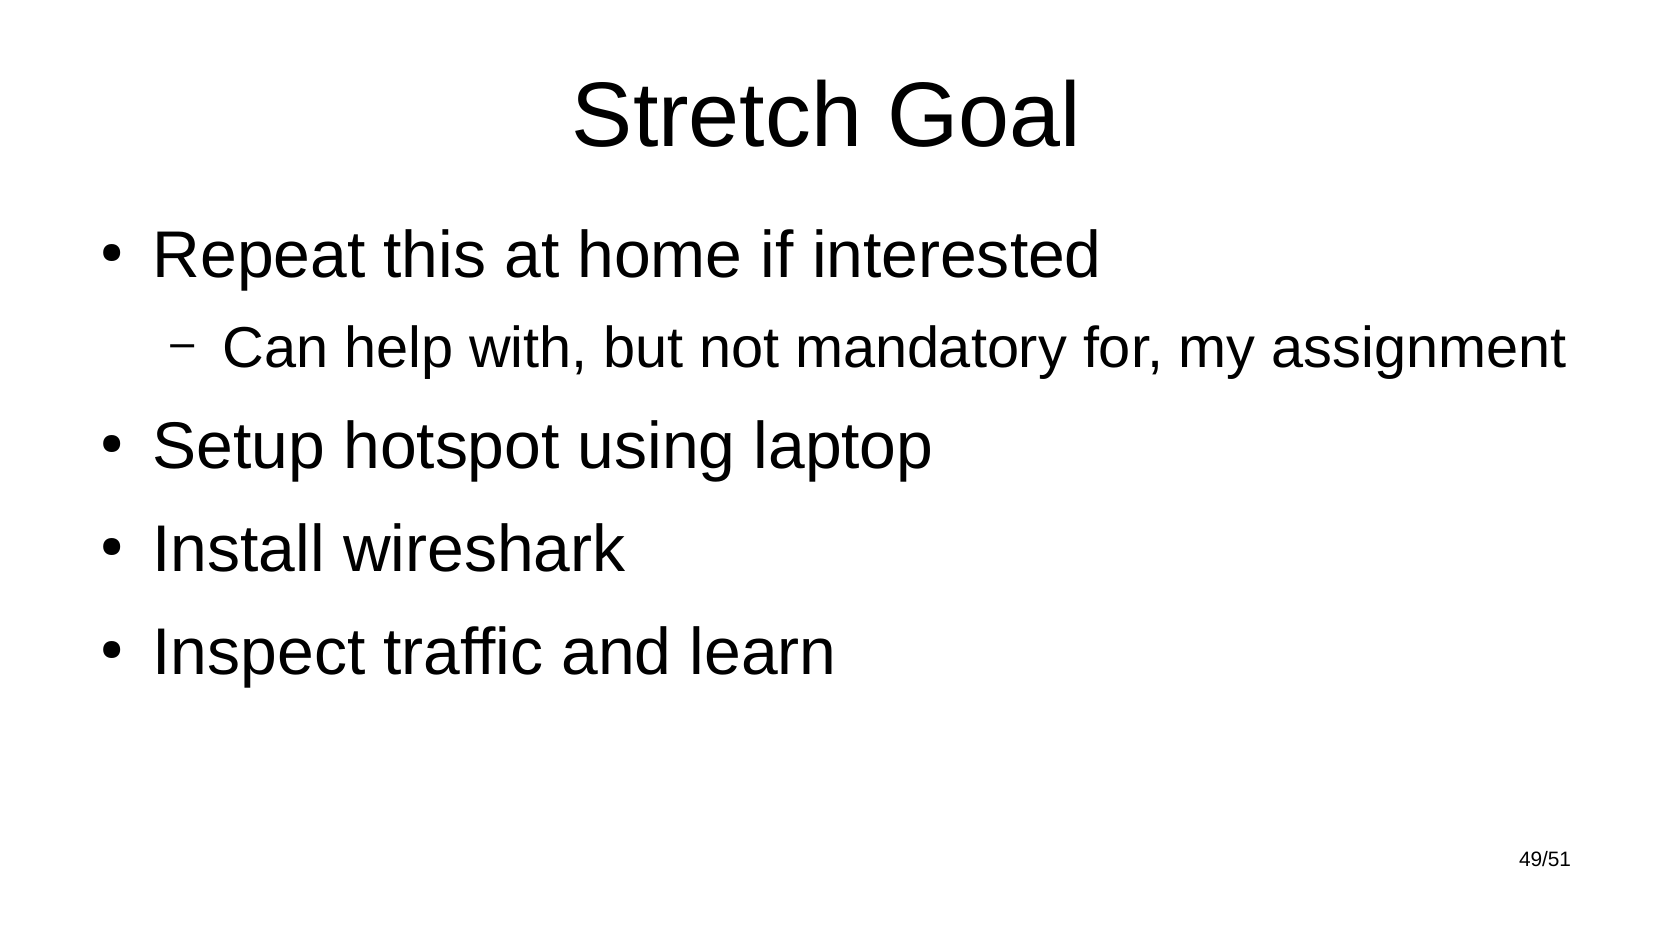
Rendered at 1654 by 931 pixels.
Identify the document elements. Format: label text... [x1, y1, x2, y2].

title Stretch Goal [82, 37, 1571, 193]
list Repeat this at home if interested Can help with, but not mandatory for, my assignment Setup hotspot using laptop Install wireshark Inspect traffic and learn [82, 217, 1571, 758]
